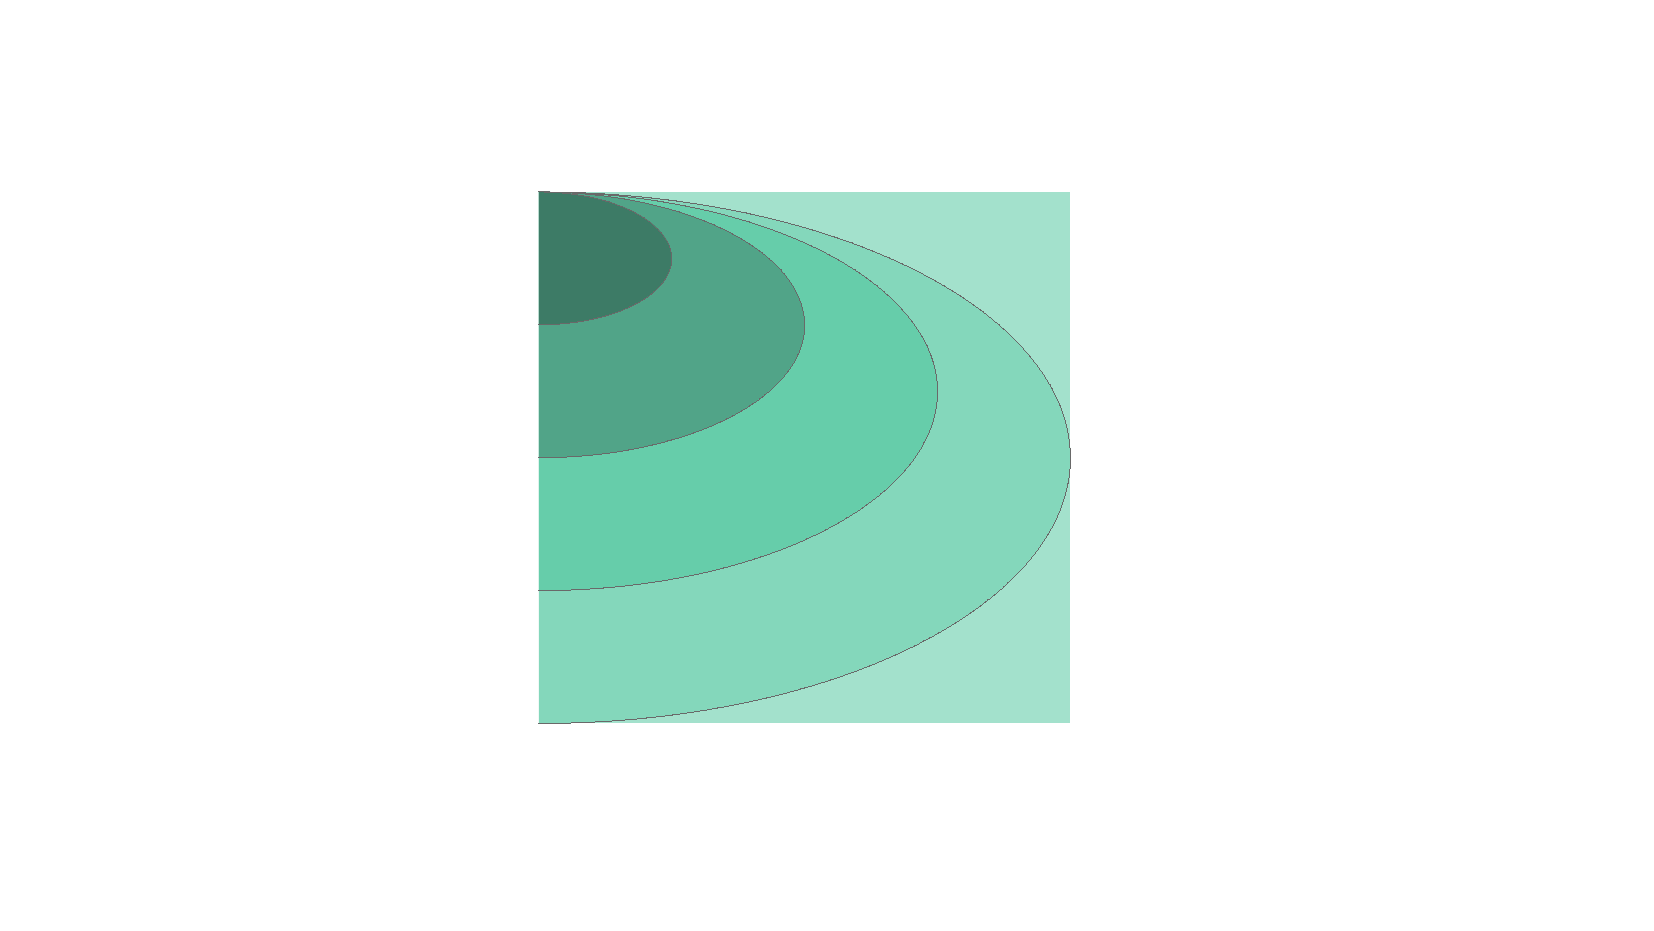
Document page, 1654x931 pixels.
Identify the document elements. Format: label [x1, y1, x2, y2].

text_box [538, 191, 938, 591]
